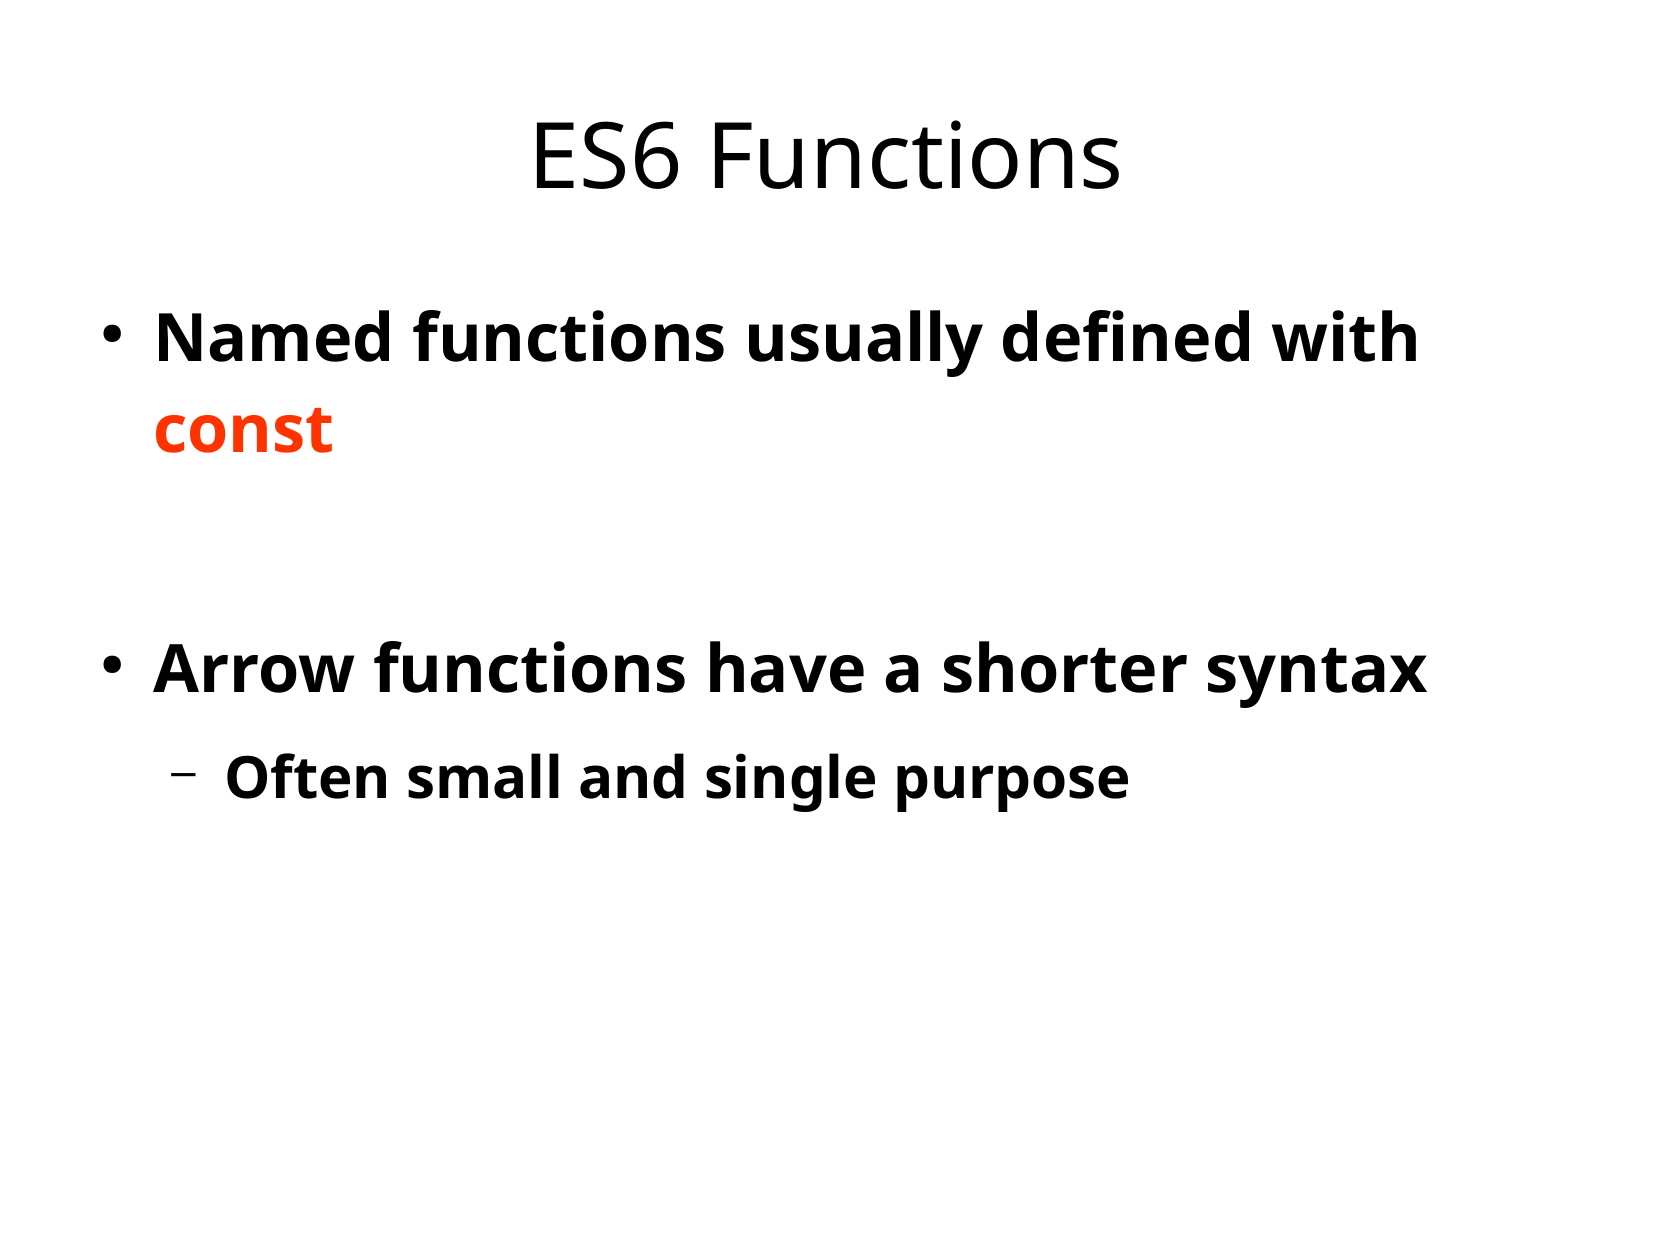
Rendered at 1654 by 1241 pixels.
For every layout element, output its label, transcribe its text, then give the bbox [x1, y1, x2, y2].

title ES6 Functions [82, 49, 1571, 257]
list Named functions usually defined with const Arrow functions have a shorter syntax Often small and single purpose [82, 290, 1571, 1010]
